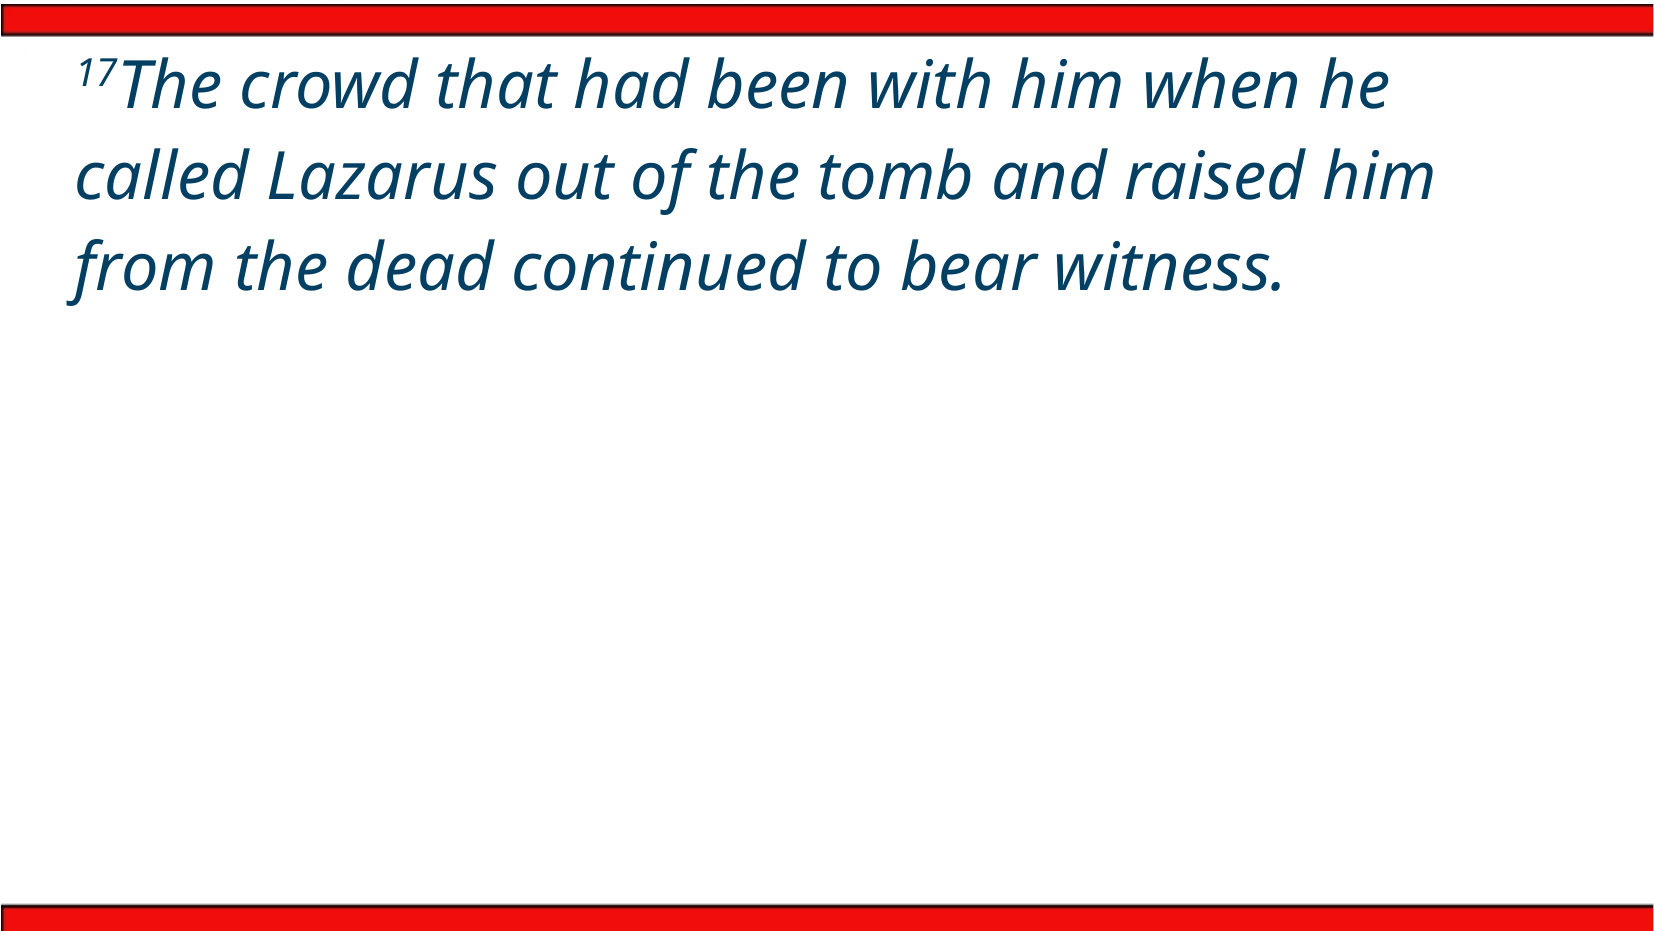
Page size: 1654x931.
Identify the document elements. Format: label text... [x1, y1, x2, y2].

text_box 17The crowd that had been with him when he called Lazarus out of the tomb and raised him from the dead continued to bear witness. [60, 30, 1591, 316]
picture [1, 4, 1654, 931]
